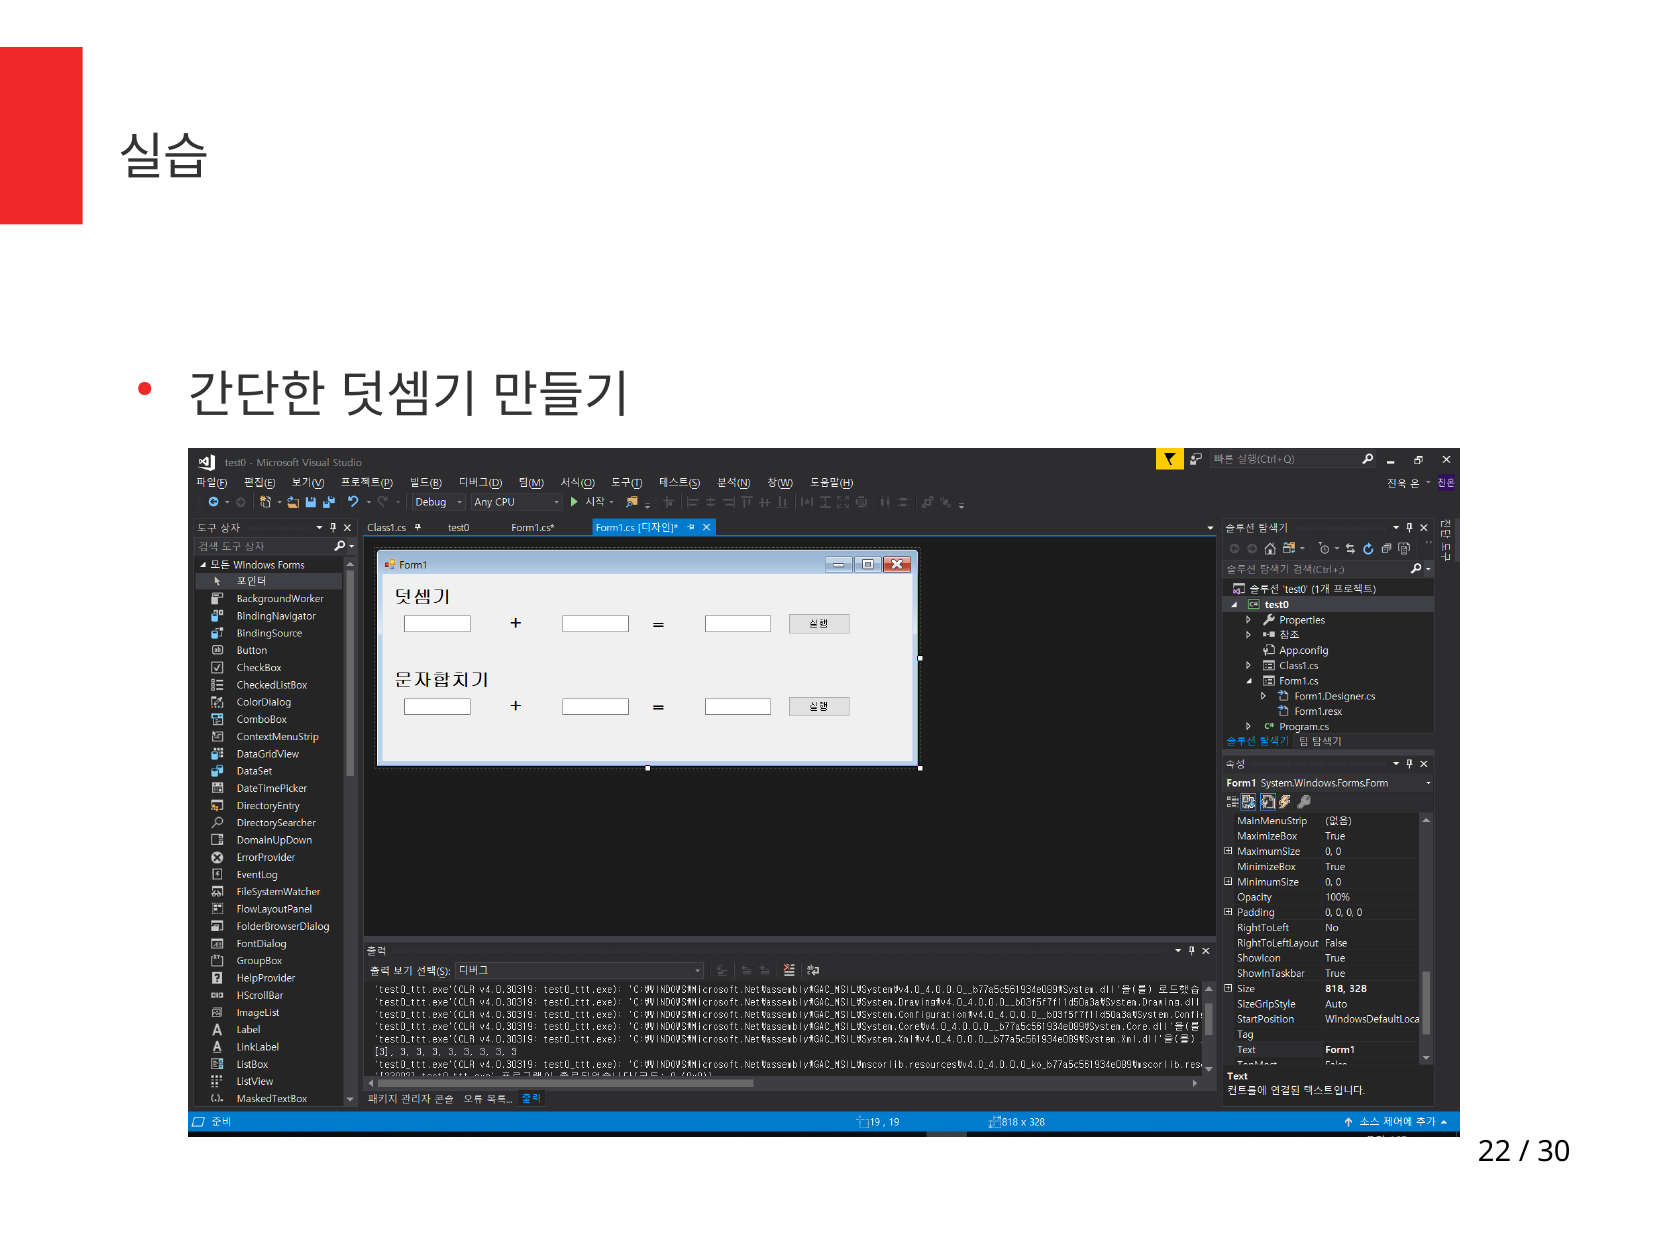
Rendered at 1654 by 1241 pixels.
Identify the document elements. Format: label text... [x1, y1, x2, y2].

title 실습 [118, 49, 1571, 257]
picture [188, 448, 1460, 1137]
list 간단한 덧셈기 만들기 [118, 354, 1536, 1074]
